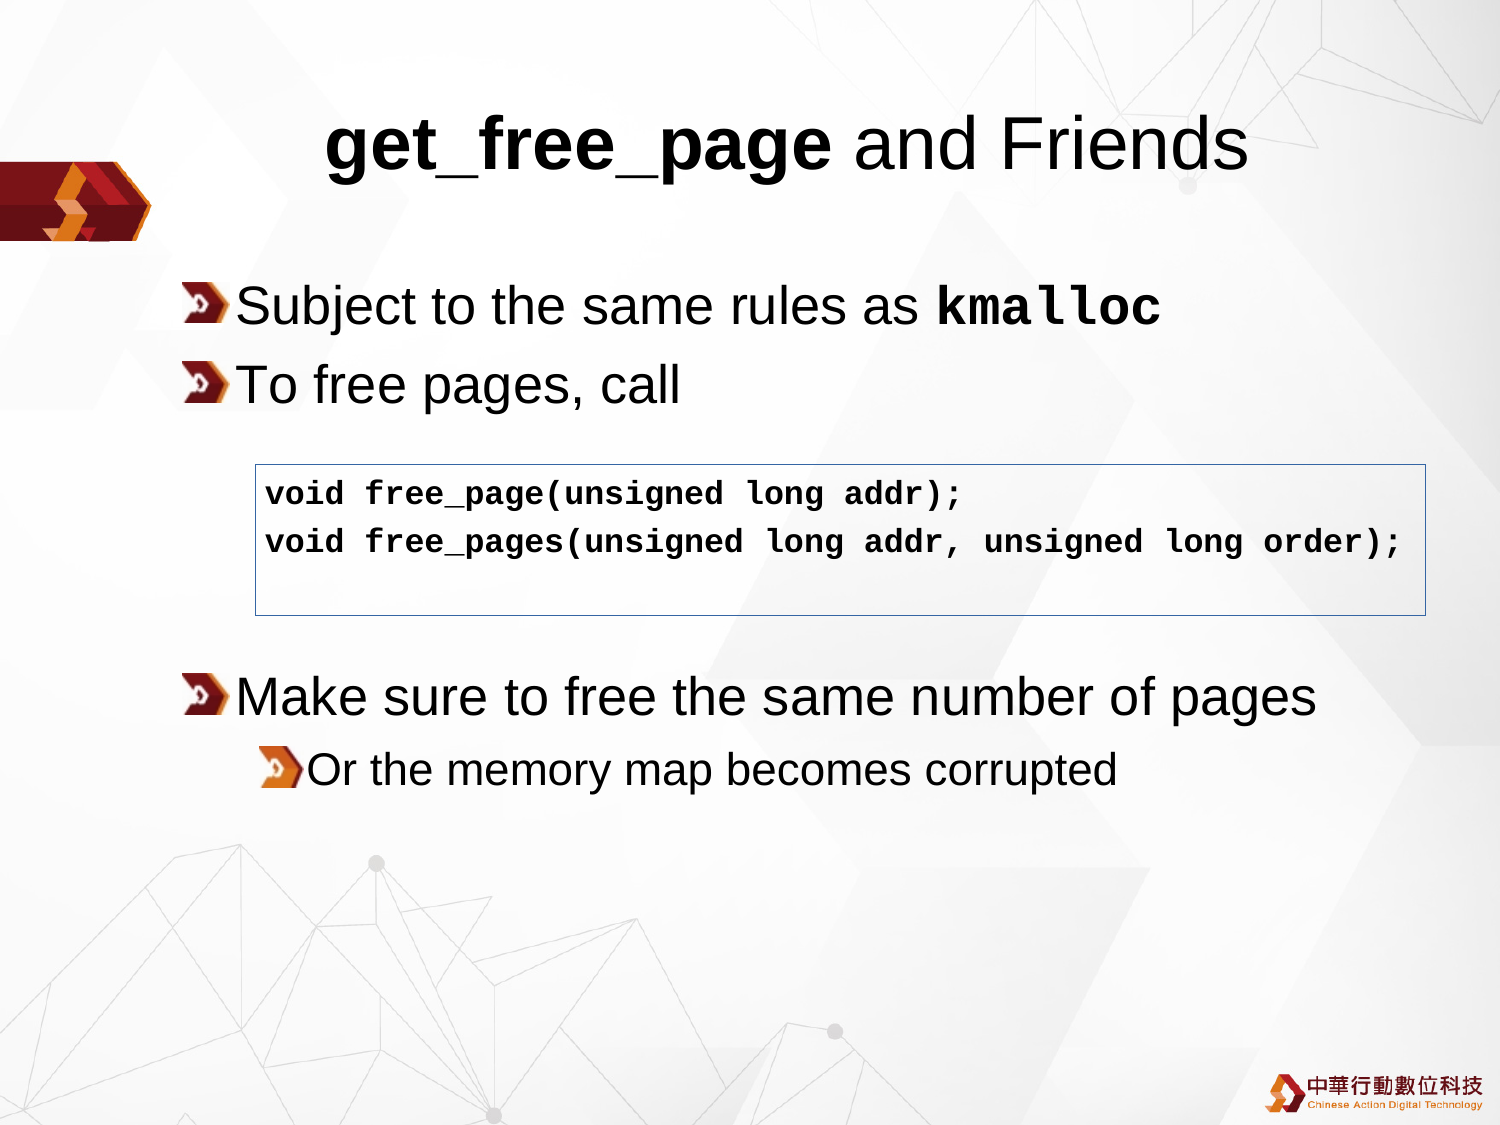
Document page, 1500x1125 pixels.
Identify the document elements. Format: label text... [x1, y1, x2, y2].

list Subject to the same rules as kmalloc To free pages, call void free_page(unsigned long addr); void free_pages(unsigned long addr, unsigned long order); Make sure to free the same number of pages Or the memory map becomes corrupted [150, 262, 1426, 1006]
list Subject to the same rules as kmalloc To free pages, call void free_page(unsigned long addr); void free_pages(unsigned long addr, unsigned long order); Make sure to free the same number of pages Or the memory map becomes corrupted [256, 465, 1425, 615]
picture [0, 0, 1500, 1125]
title get_free_page and Friends [150, 45, 1426, 234]
